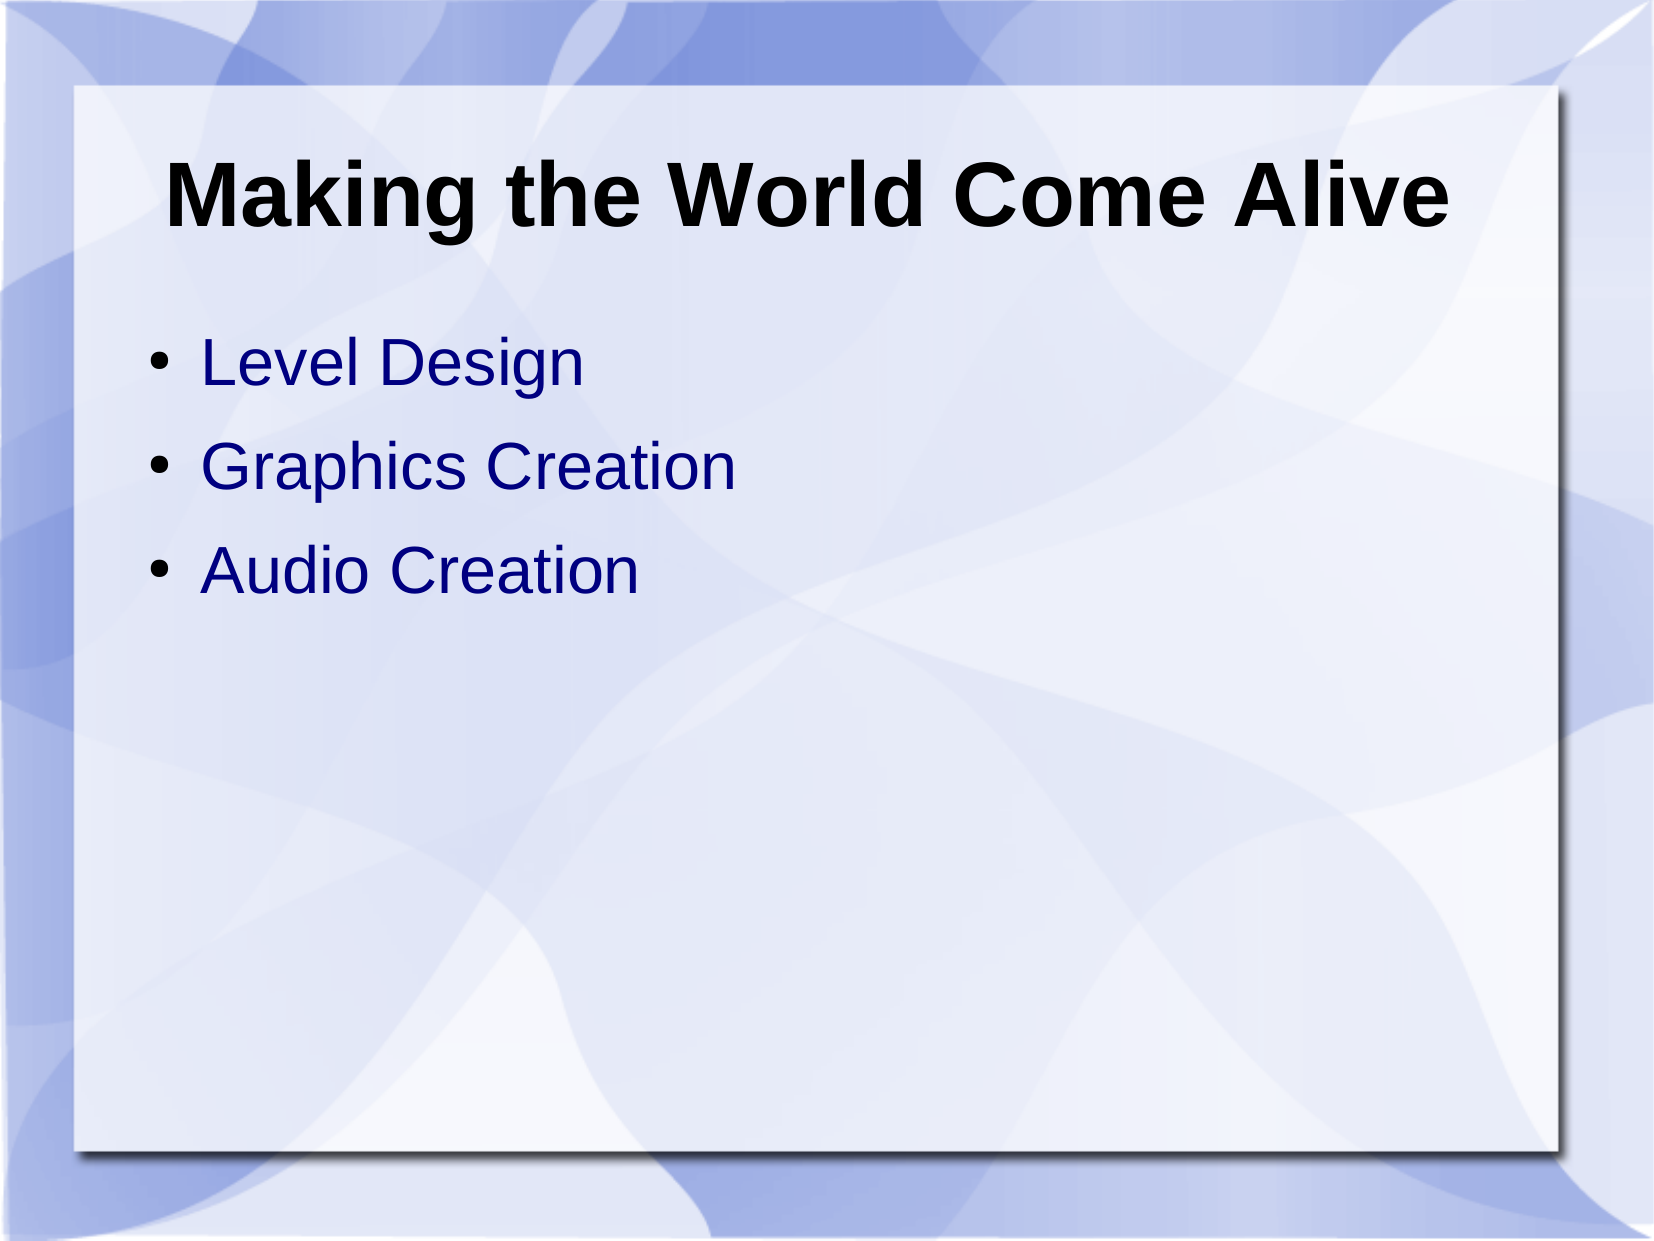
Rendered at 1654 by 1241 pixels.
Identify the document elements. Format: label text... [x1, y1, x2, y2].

list Level Design Graphics Creation Audio Creation [129, 324, 1489, 975]
picture [0, 0, 1654, 1241]
title Making the World Come Alive [82, 90, 1536, 298]
